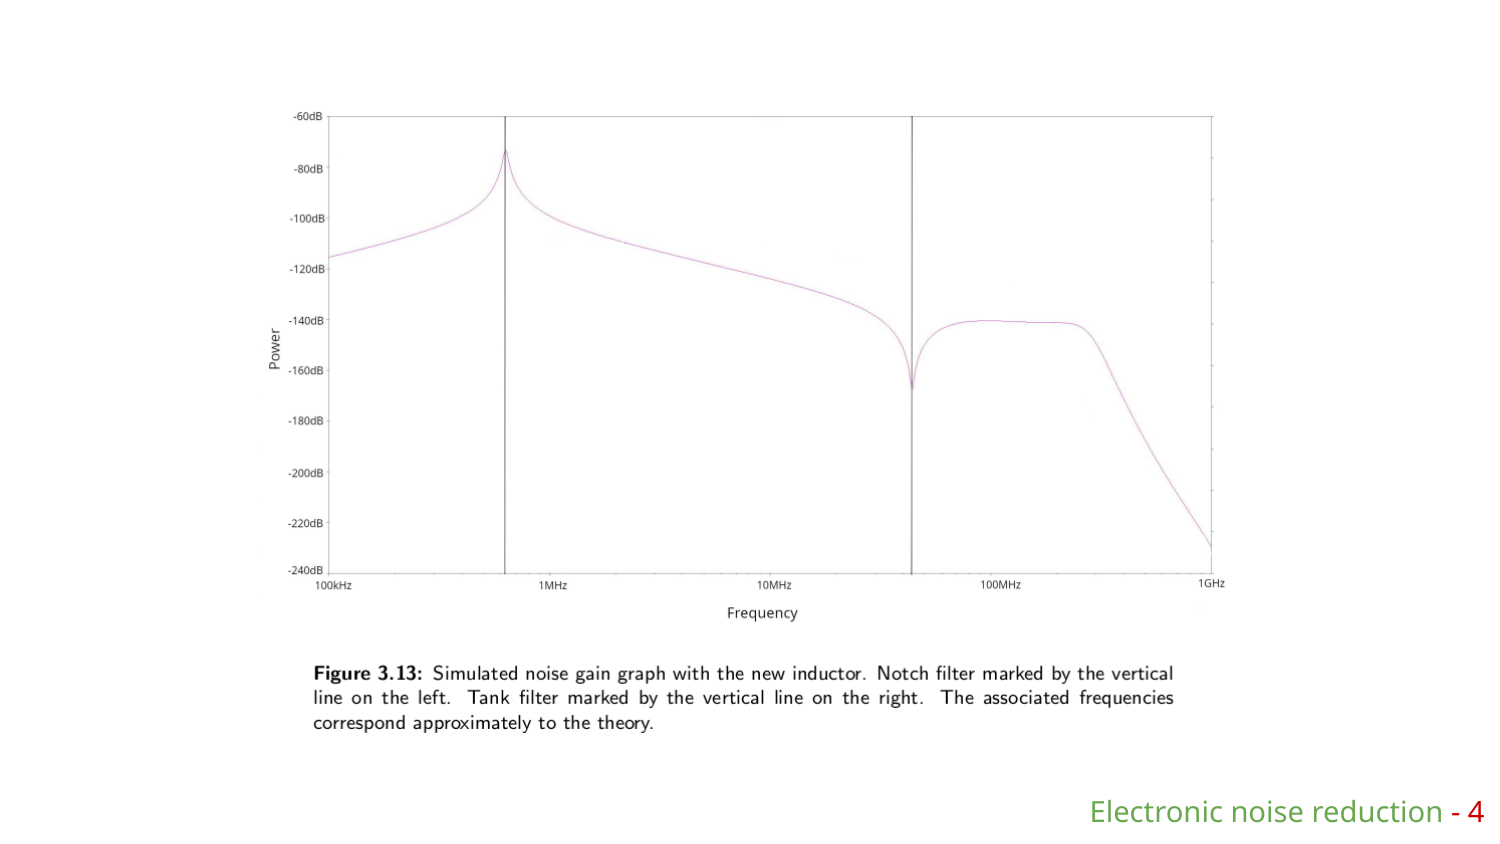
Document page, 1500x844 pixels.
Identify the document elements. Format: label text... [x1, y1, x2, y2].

picture [253, 98, 1247, 746]
text_box Electronic noise reduction - 4 [344, 778, 1500, 844]
